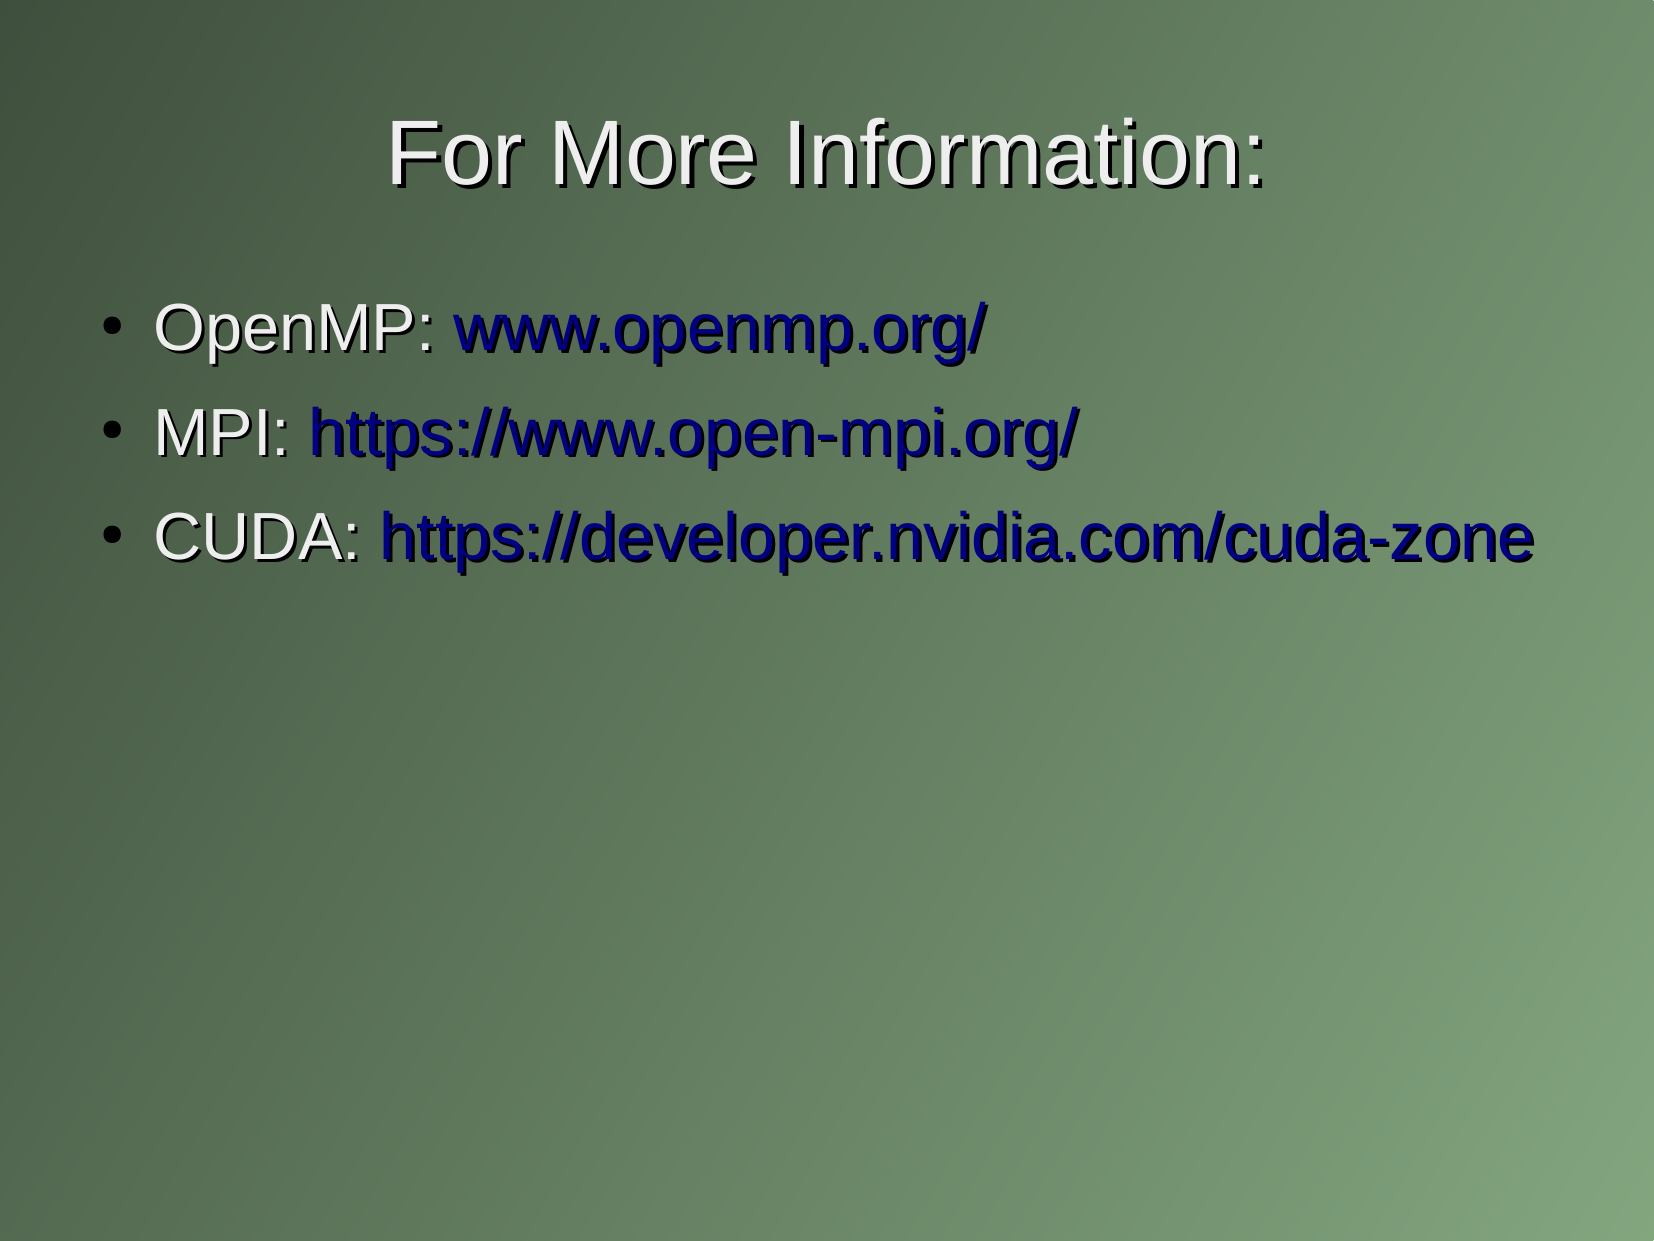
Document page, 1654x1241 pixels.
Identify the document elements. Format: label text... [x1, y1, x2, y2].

title For More Information: [82, 49, 1571, 257]
list OpenMP: www.openmp.org/ MPI: https://www.open-mpi.org/ CUDA: https://developer.nvidia.com/cuda-zone [82, 290, 1571, 1010]
